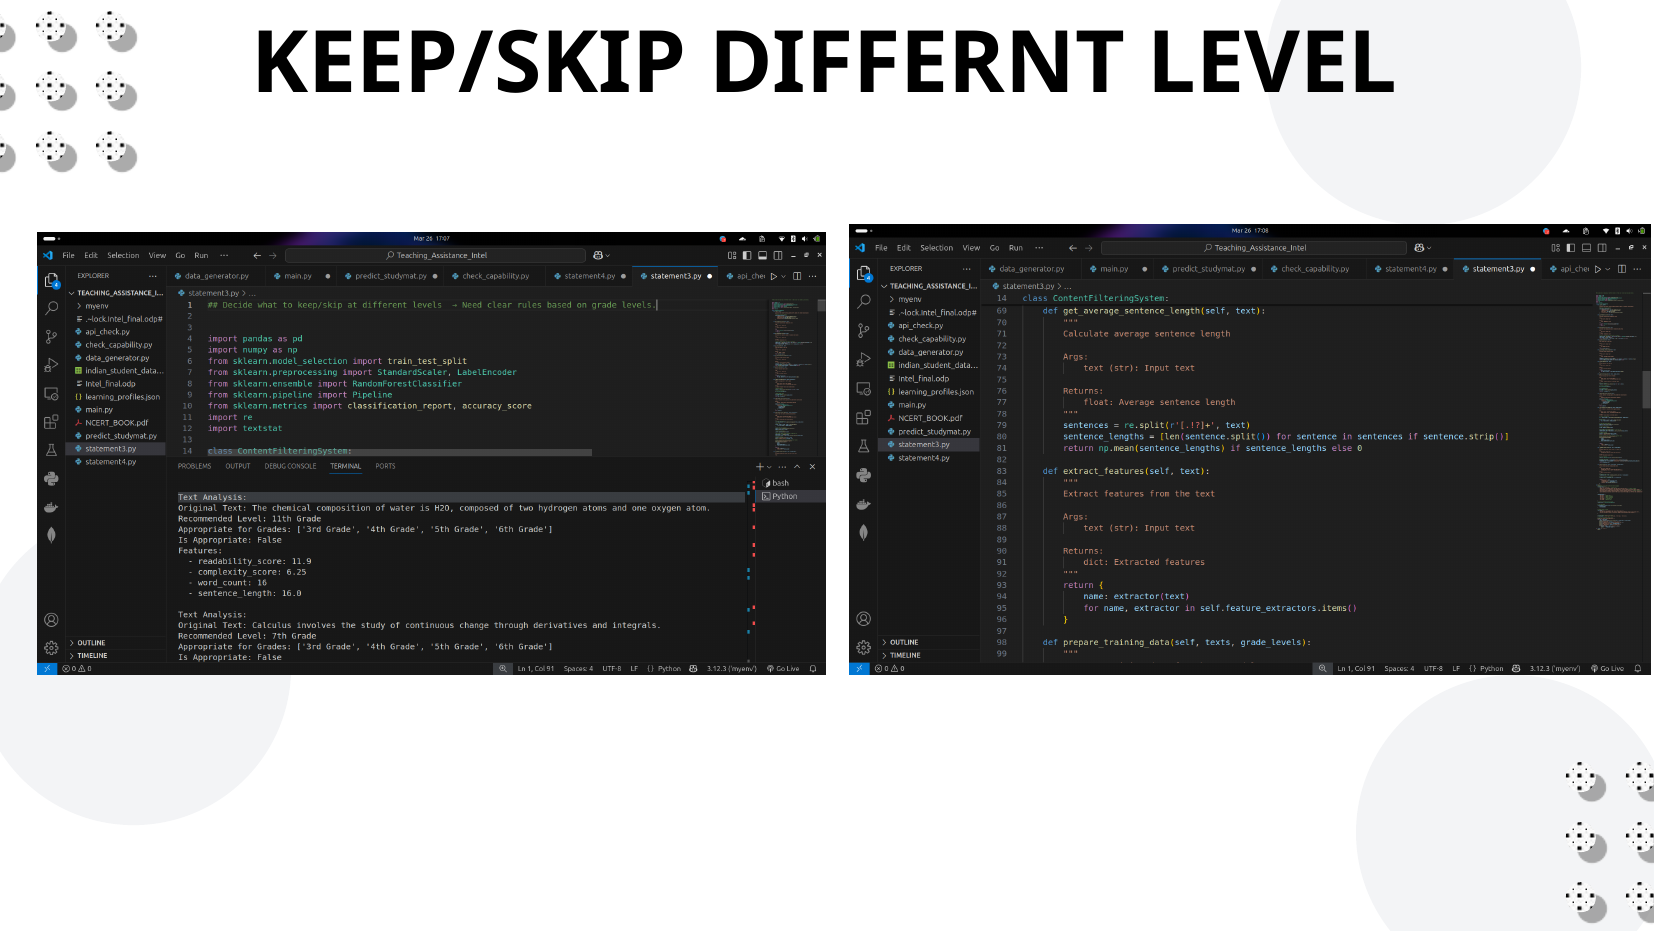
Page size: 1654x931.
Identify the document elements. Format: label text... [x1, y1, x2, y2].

picture [1565, 762, 1596, 793]
picture [95, 71, 126, 102]
picture [35, 131, 67, 162]
picture [1625, 762, 1654, 793]
picture [95, 11, 126, 42]
picture [849, 224, 1651, 676]
title KEEP/SKIP DIFFERNT LEVEL [187, 0, 1463, 118]
picture [1625, 822, 1654, 853]
picture [35, 71, 66, 102]
picture [37, 232, 826, 676]
picture [1625, 882, 1654, 913]
picture [0, 134, 7, 159]
picture [1565, 882, 1596, 913]
picture [0, 14, 6, 39]
picture [35, 11, 66, 42]
picture [95, 131, 127, 162]
picture [0, 74, 6, 99]
picture [1565, 822, 1596, 853]
